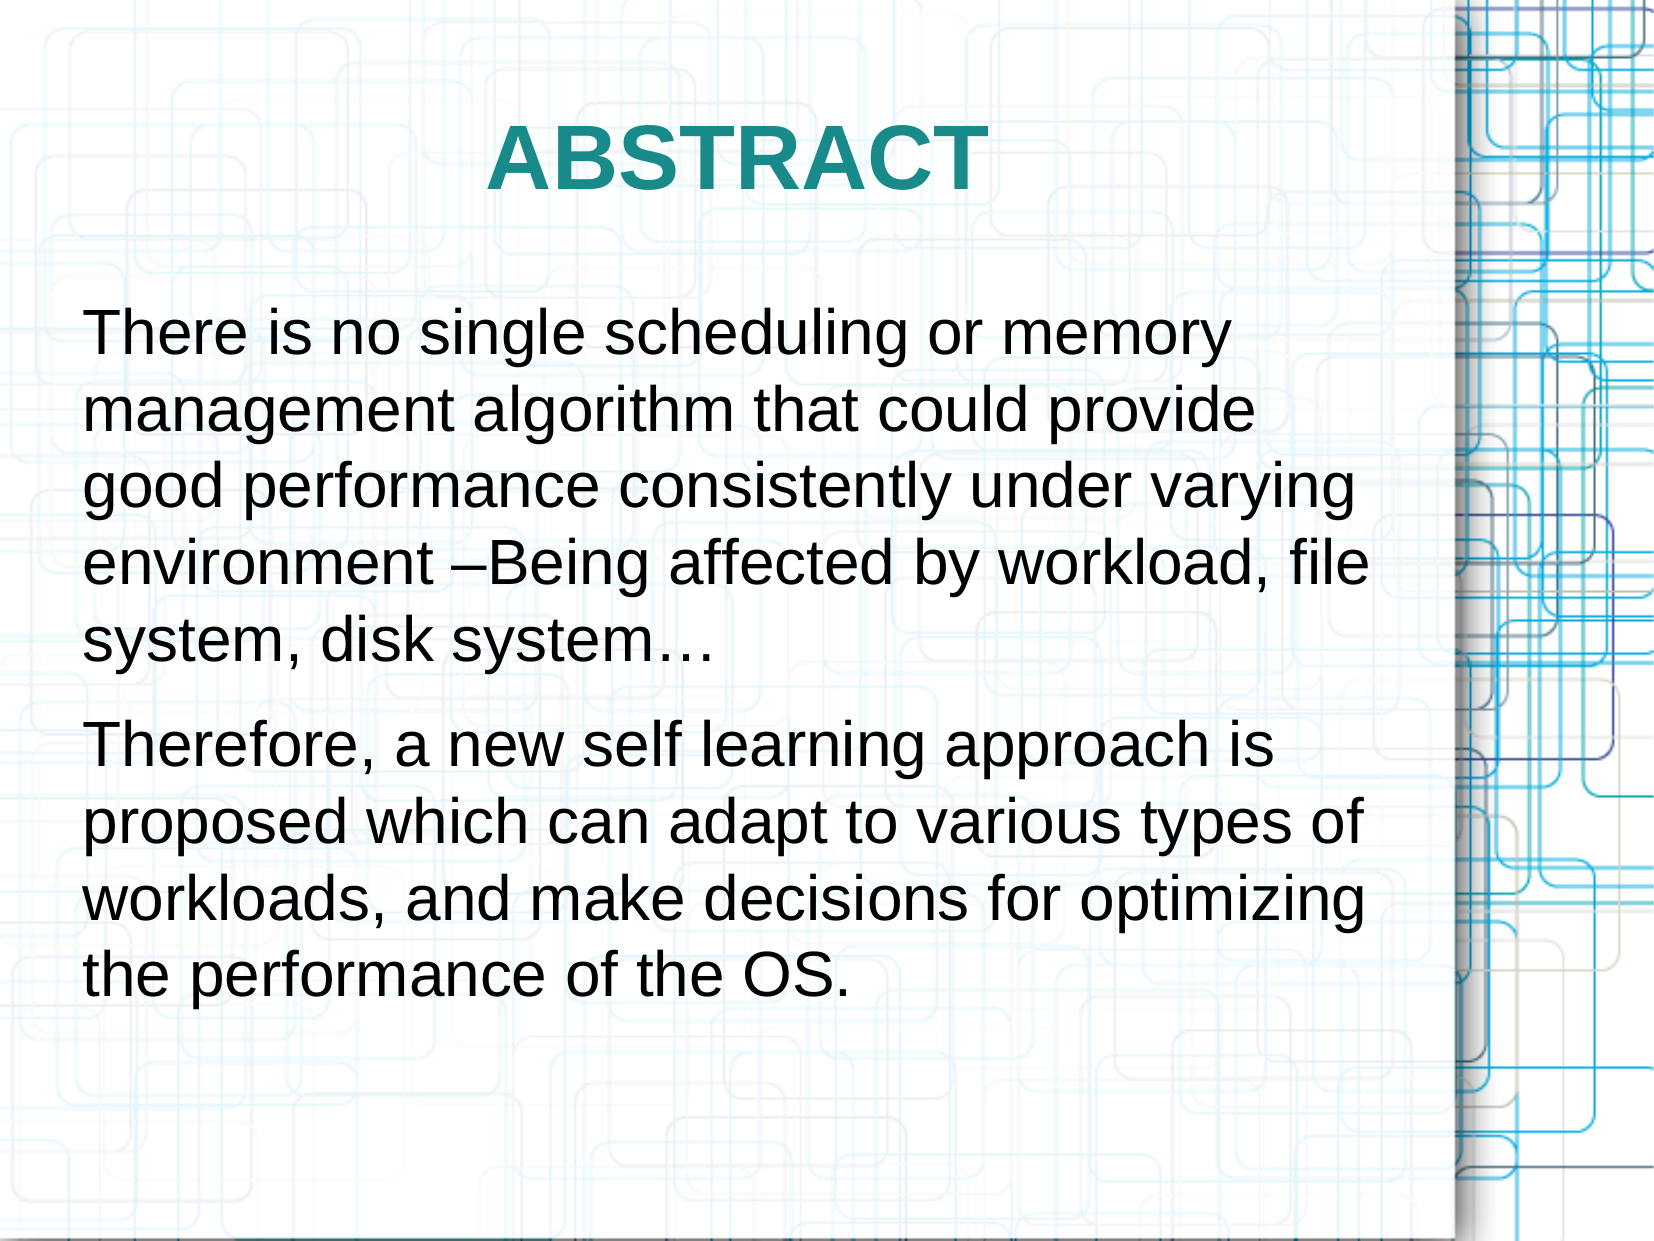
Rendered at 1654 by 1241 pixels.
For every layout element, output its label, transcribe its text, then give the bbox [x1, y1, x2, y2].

list There is no single scheduling or memory management algorithm that could provide good performance consistently under varying environment –Being affected by workload, file system, disk system… Therefore, a new self learning approach is proposed which can adapt to various types of workloads, and make decisions for optimizing the performance of the OS. [82, 290, 1418, 1010]
title ABSTRACT [59, 49, 1418, 257]
